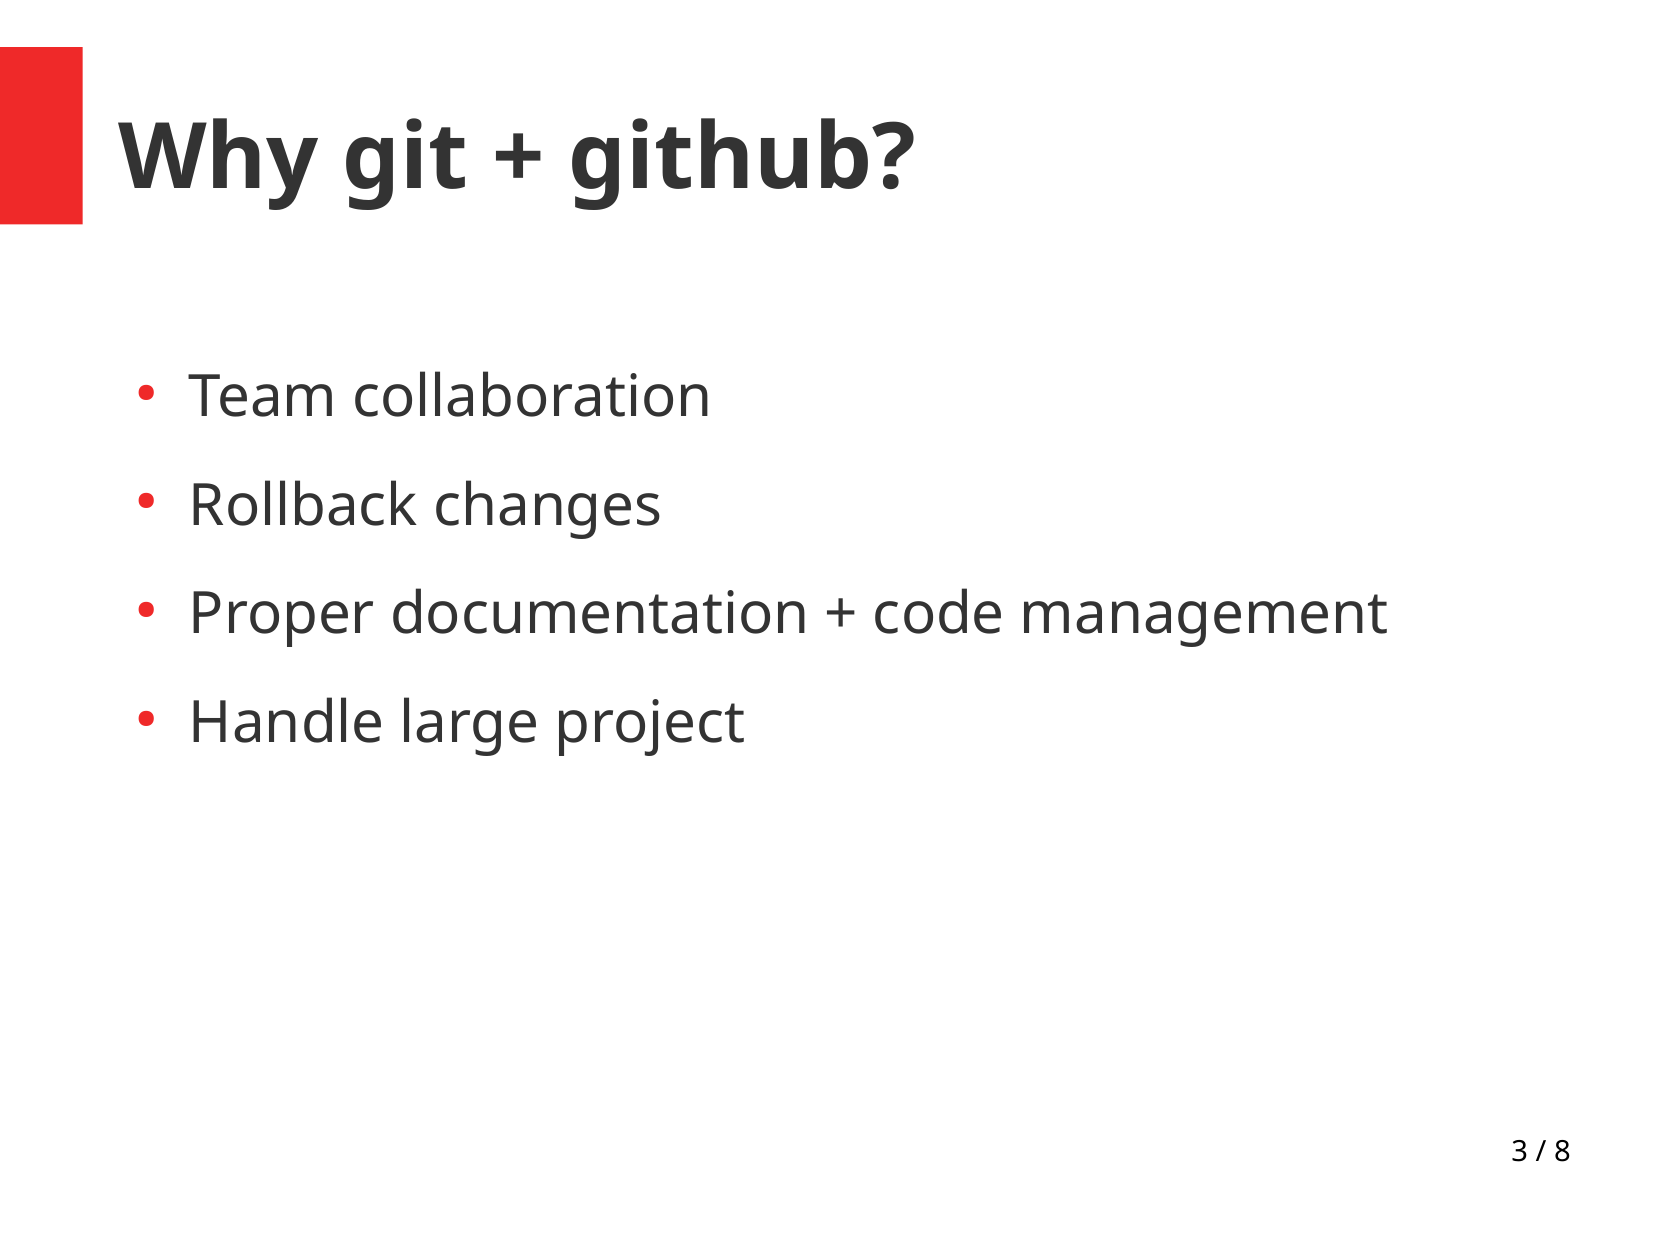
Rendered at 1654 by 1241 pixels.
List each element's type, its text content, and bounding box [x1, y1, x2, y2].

list Team collaboration Rollback changes Proper documentation + code management Handle large project [118, 354, 1536, 1074]
title Why git + github? [118, 49, 1571, 257]
